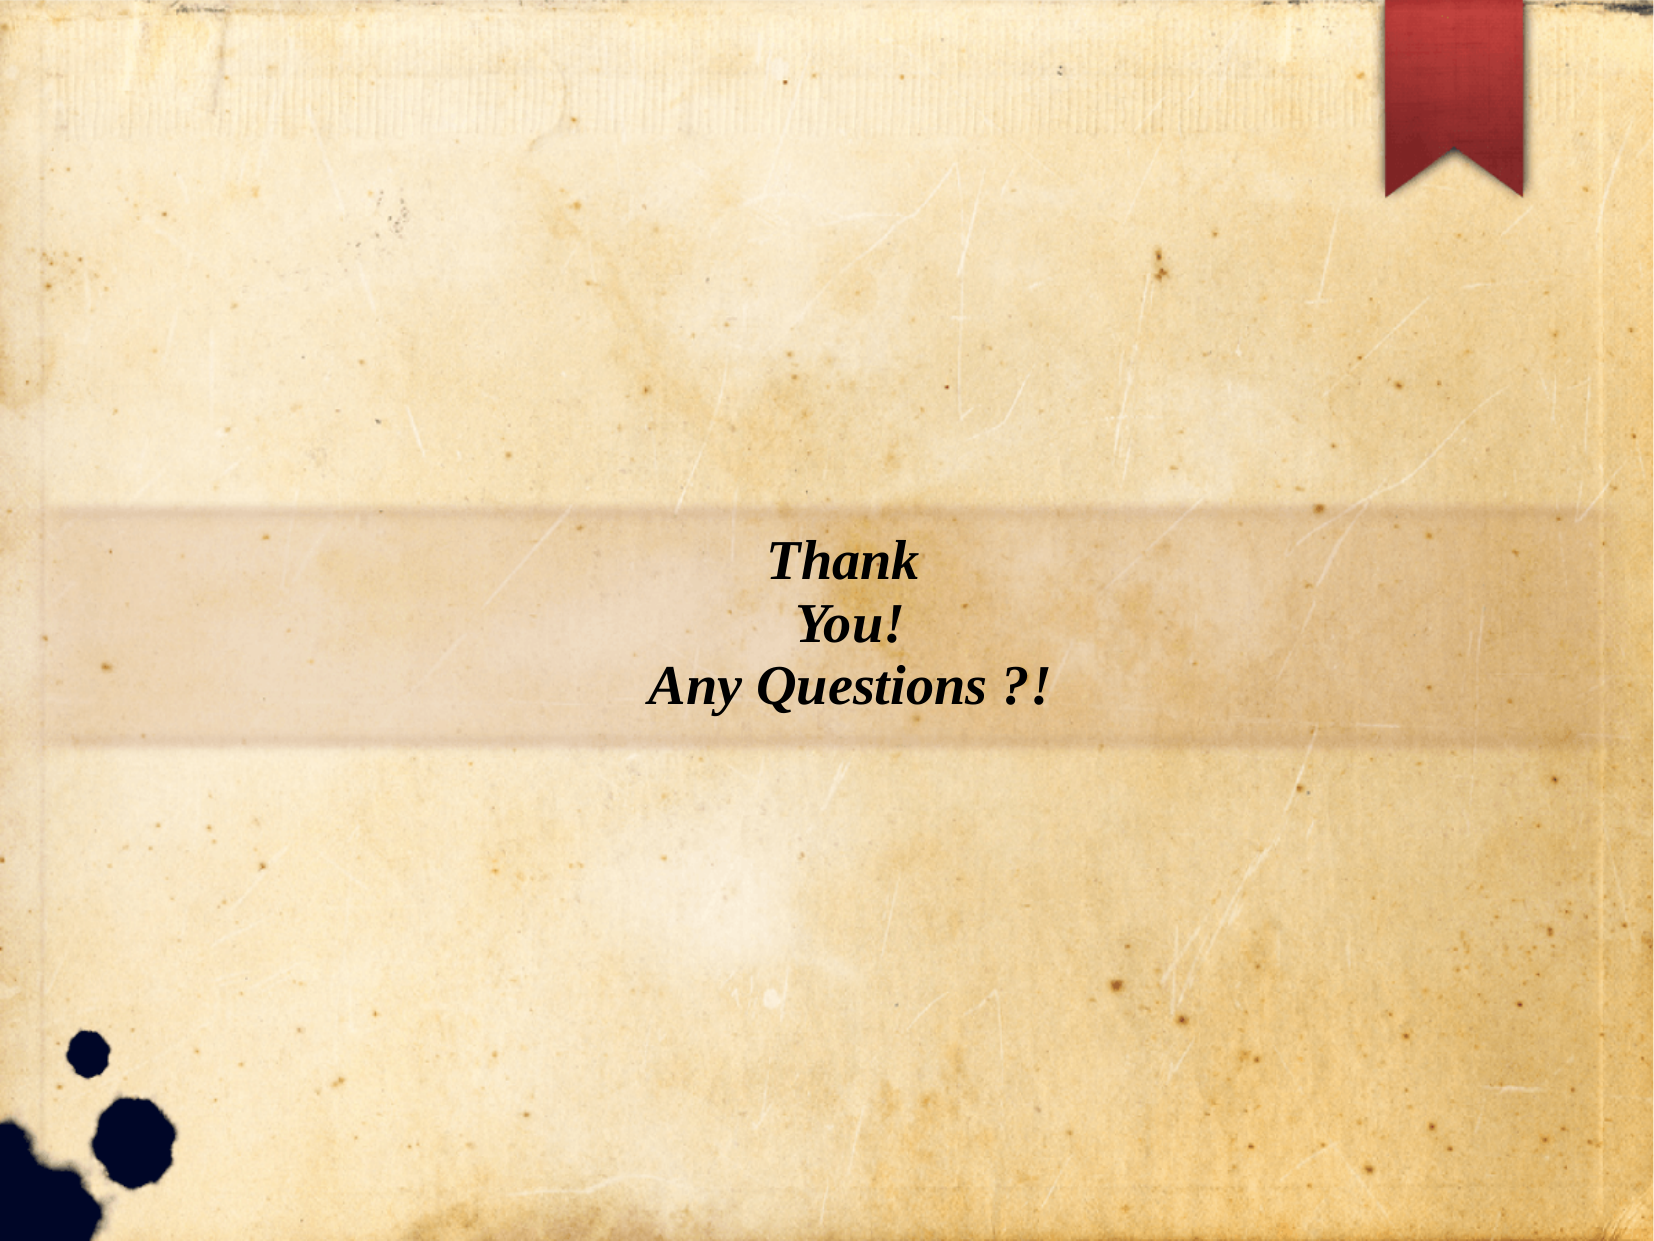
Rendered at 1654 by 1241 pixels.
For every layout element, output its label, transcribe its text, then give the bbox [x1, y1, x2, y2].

picture [0, 0, 1654, 1241]
title Thank You! Any Questions ?! [301, 519, 1400, 727]
